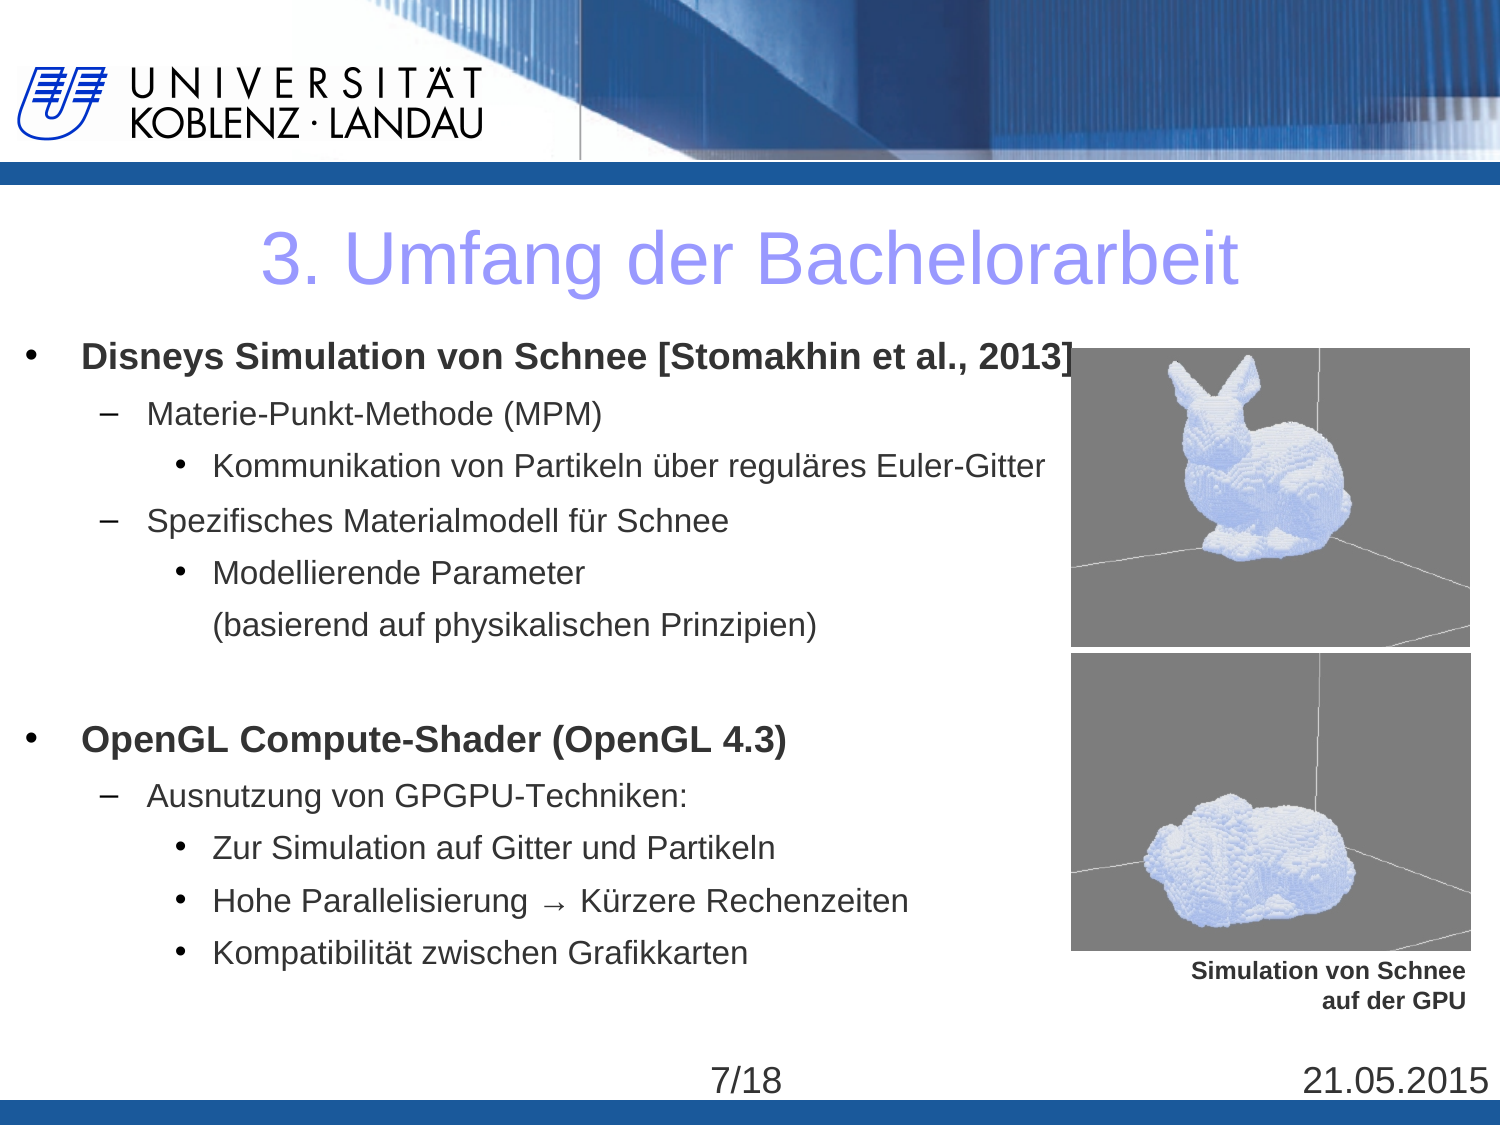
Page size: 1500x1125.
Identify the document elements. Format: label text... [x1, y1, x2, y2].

picture [1071, 348, 1470, 647]
list Disneys Simulation von Schnee [Stomakhin et al., 2013] Materie-Punkt-Methode (MPM) Kommunikation von Partikeln über reguläres Euler-Gitter Spezifisches Materialmodell für Schnee Modellierende Parameter (basierend auf physikalischen Prinzipien) OpenGL Compute-Shader (OpenGL 4.3) Ausnutzung von GPGPU-Techniken: Zur Simulation auf Gitter und Partikeln Hohe Parallelisierung → Kürzere Rechenzeiten Kompatibilität zwischen Grafikkarten [10, 324, 1361, 1093]
title 3. Umfang der Bachelorarbeit [75, 160, 1426, 348]
text_box Simulation von Schnee auf der GPU [1176, 947, 1482, 1023]
picture [1071, 653, 1471, 951]
text_box <Nummer>/18 [622, 1048, 871, 1120]
picture [17, 0, 1500, 160]
text_box 21.05.2015 [1287, 1048, 1500, 1120]
